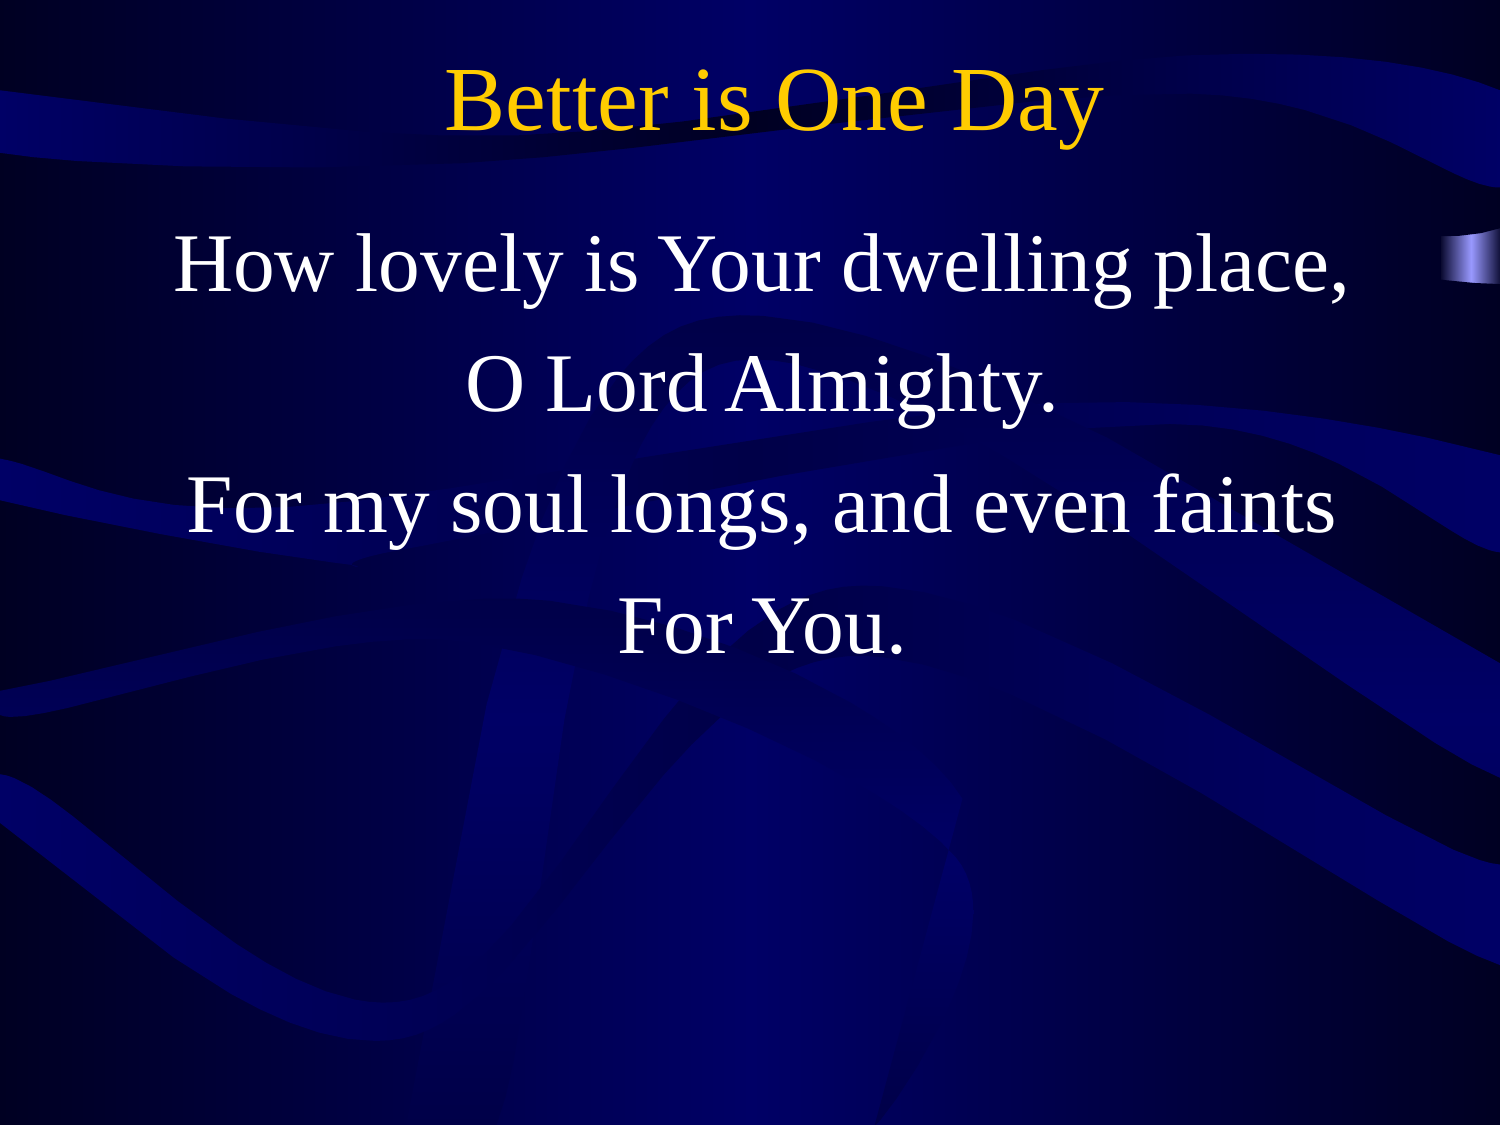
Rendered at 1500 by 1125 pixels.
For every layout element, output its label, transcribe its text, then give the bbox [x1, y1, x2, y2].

title Better is One Day [137, 0, 1413, 188]
subtitle How lovely is Your dwelling place, O Lord Almighty. For my soul longs, and even faints For You. [24, 200, 1500, 925]
